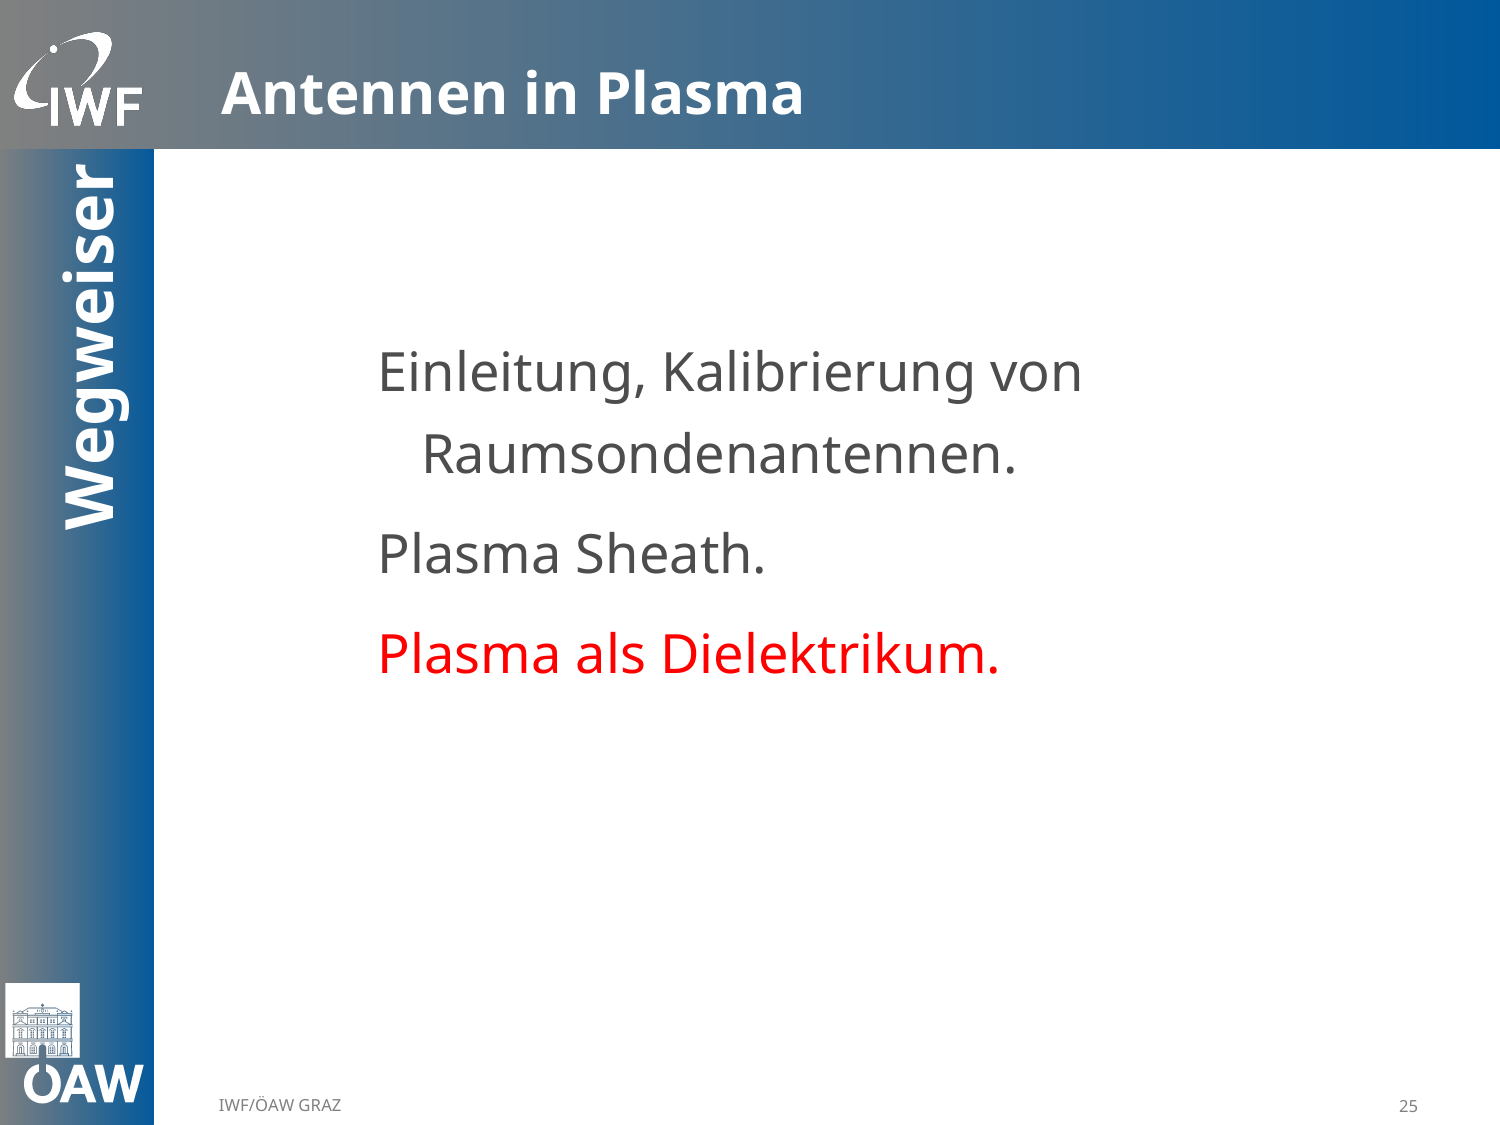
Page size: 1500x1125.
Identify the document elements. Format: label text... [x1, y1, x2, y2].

picture [8, 32, 154, 132]
picture [5, 983, 154, 1105]
list Einleitung, Kalibrierung von Raumsondenantennen. Plasma Sheath. Plasma als Dielektrikum. [377, 326, 1500, 762]
title Antennen in Plasma [206, 42, 1459, 149]
text_box Wegweiser [29, 148, 154, 959]
